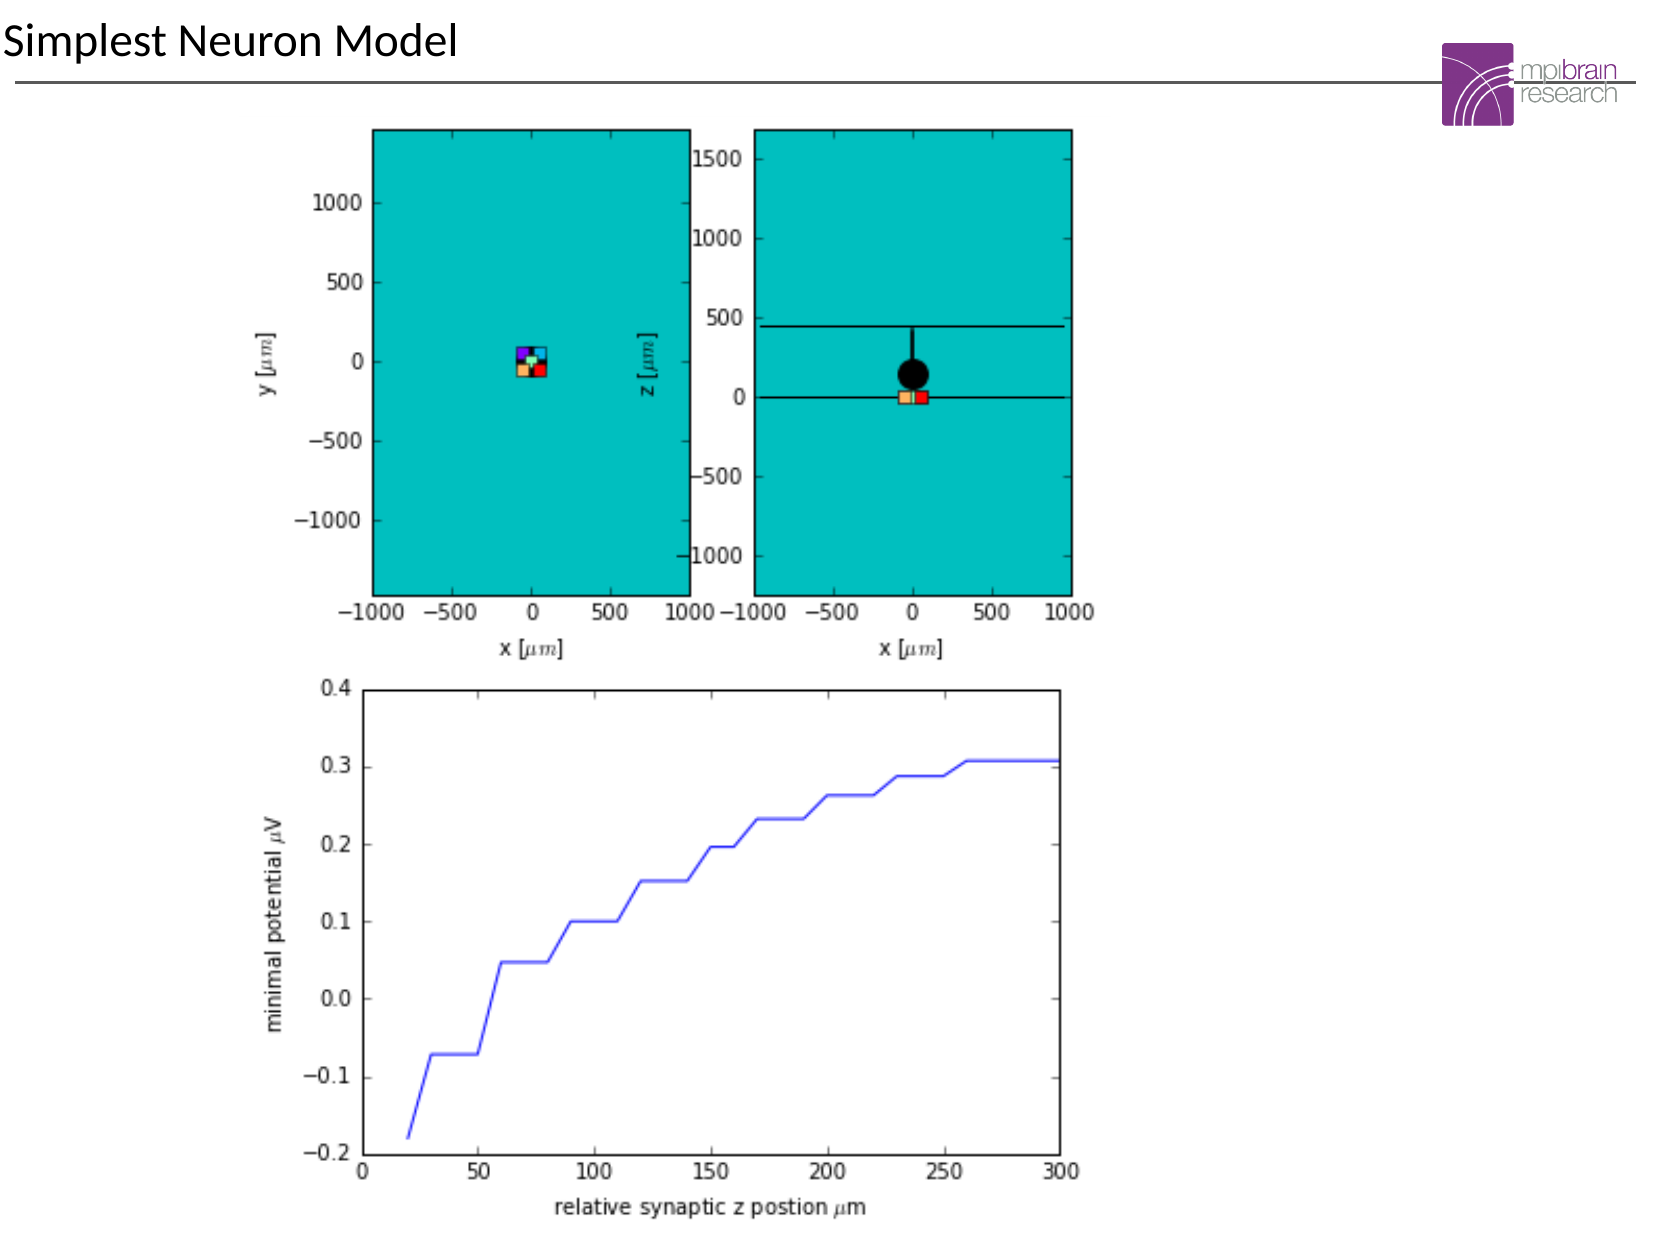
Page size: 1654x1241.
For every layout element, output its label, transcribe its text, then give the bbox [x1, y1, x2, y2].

title Simplest Neuron Model [2, 0, 1409, 101]
picture [239, 115, 1111, 1239]
picture [1441, 42, 1619, 127]
